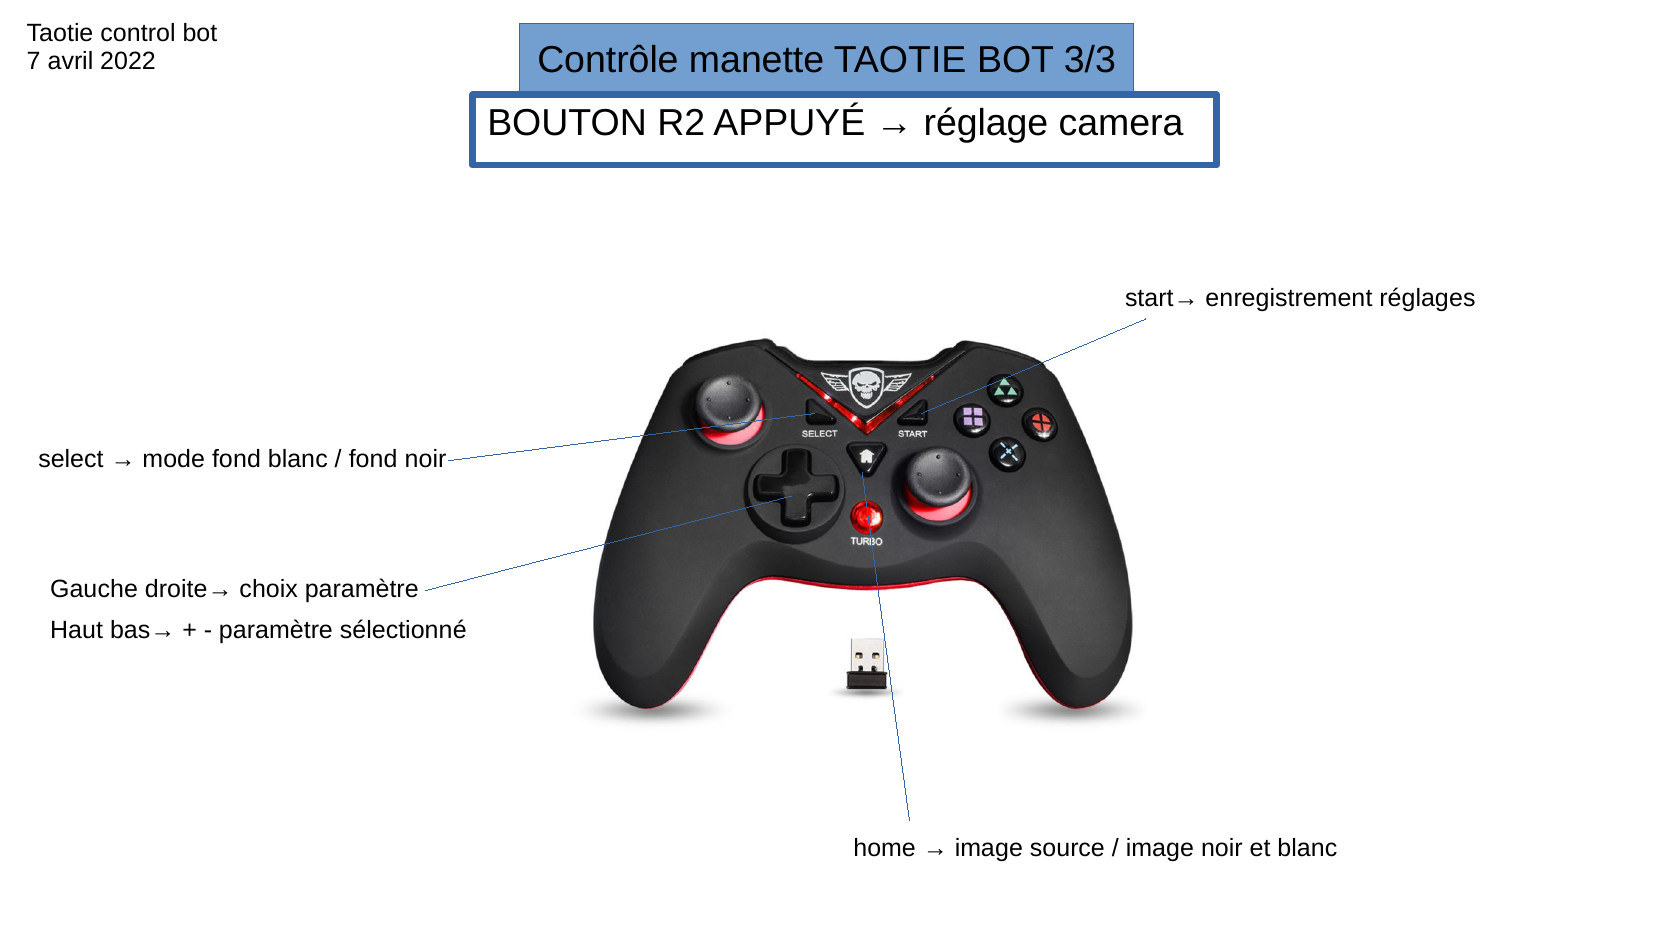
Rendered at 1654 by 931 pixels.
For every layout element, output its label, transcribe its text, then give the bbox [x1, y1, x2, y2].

text_box Haut bas→ + - paramètre sélectionné [35, 608, 520, 652]
text_box Taotie control bot 7 avril 2022 [11, 11, 284, 83]
text_box select → mode fond blanc / fond noir [23, 437, 473, 508]
text_box Gauche droite→ choix paramètre [35, 566, 520, 608]
text_box Contrôle manette TAOTIE BOT 3/3 [519, 23, 1134, 91]
text_box home → image source / image noir et blanc [838, 826, 1382, 870]
text_box start→ enregistrement réglages [1110, 276, 1595, 319]
text_box BOUTON R2 APPUYÉ → réglage camera [476, 98, 1213, 162]
picture [555, 212, 1163, 821]
